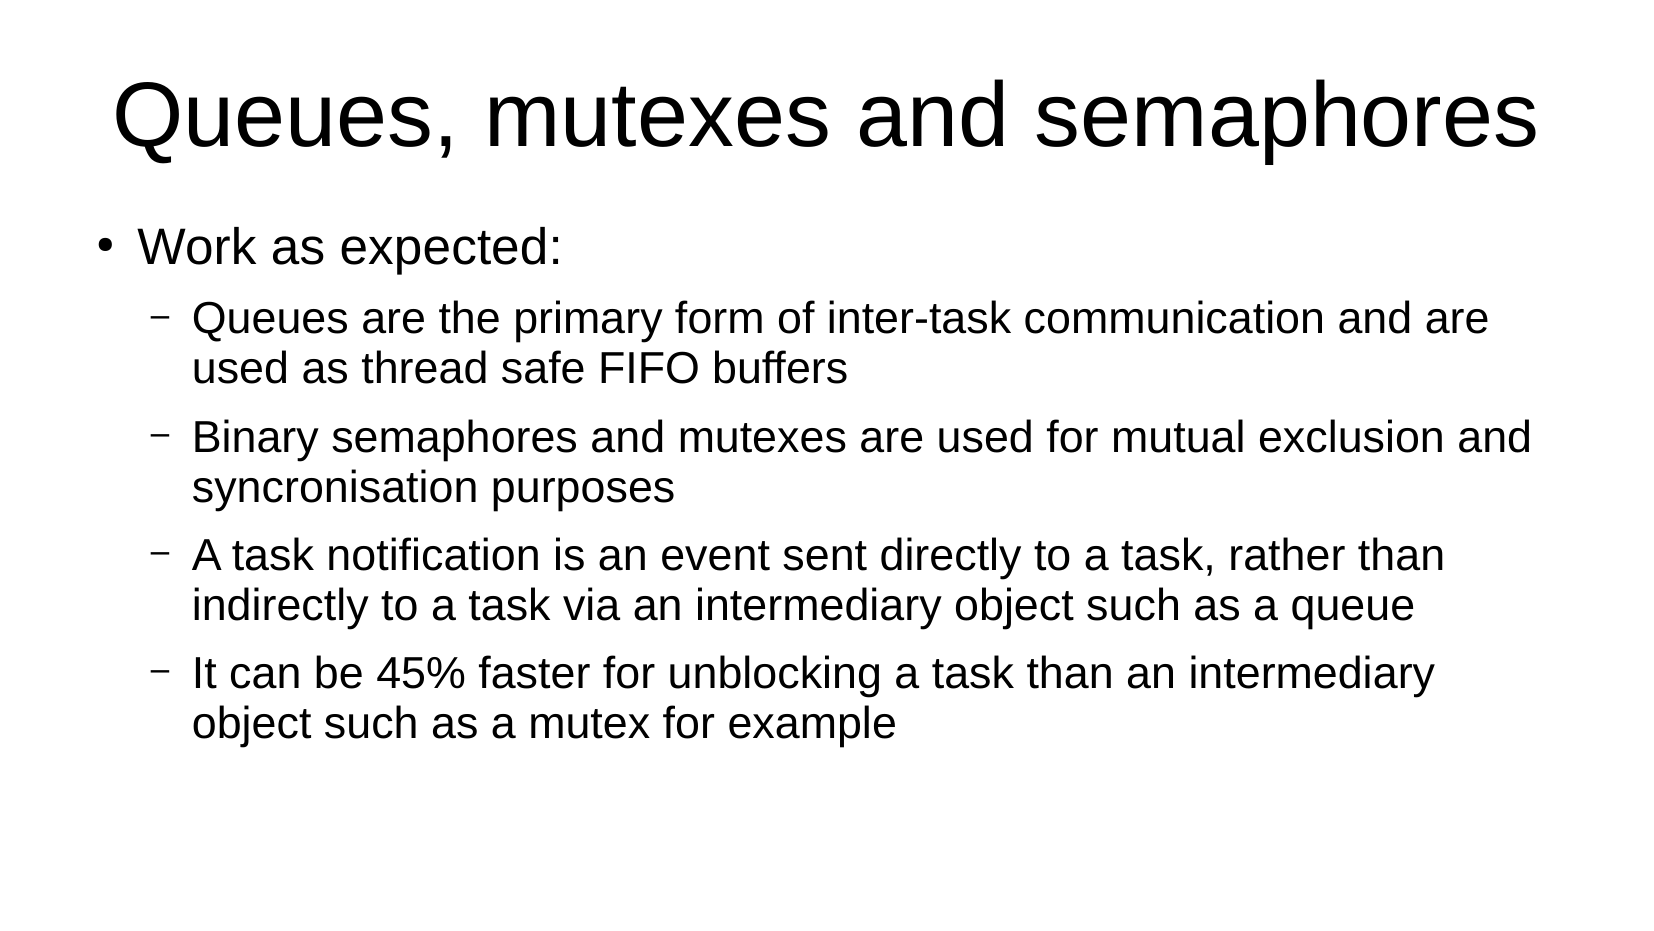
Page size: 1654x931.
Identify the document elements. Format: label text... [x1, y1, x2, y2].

title Queues, mutexes and semaphores [82, 37, 1571, 193]
list Work as expected: Queues are the primary form of inter-task communication and are used as thread safe FIFO buffers Binary semaphores and mutexes are used for mutual exclusion and syncronisation purposes A task notification is an event sent directly to a task, rather than indirectly to a task via an intermediary object such as a queue It can be 45% faster for unblocking a task than an intermediary object such as a mutex for example [82, 217, 1571, 758]
